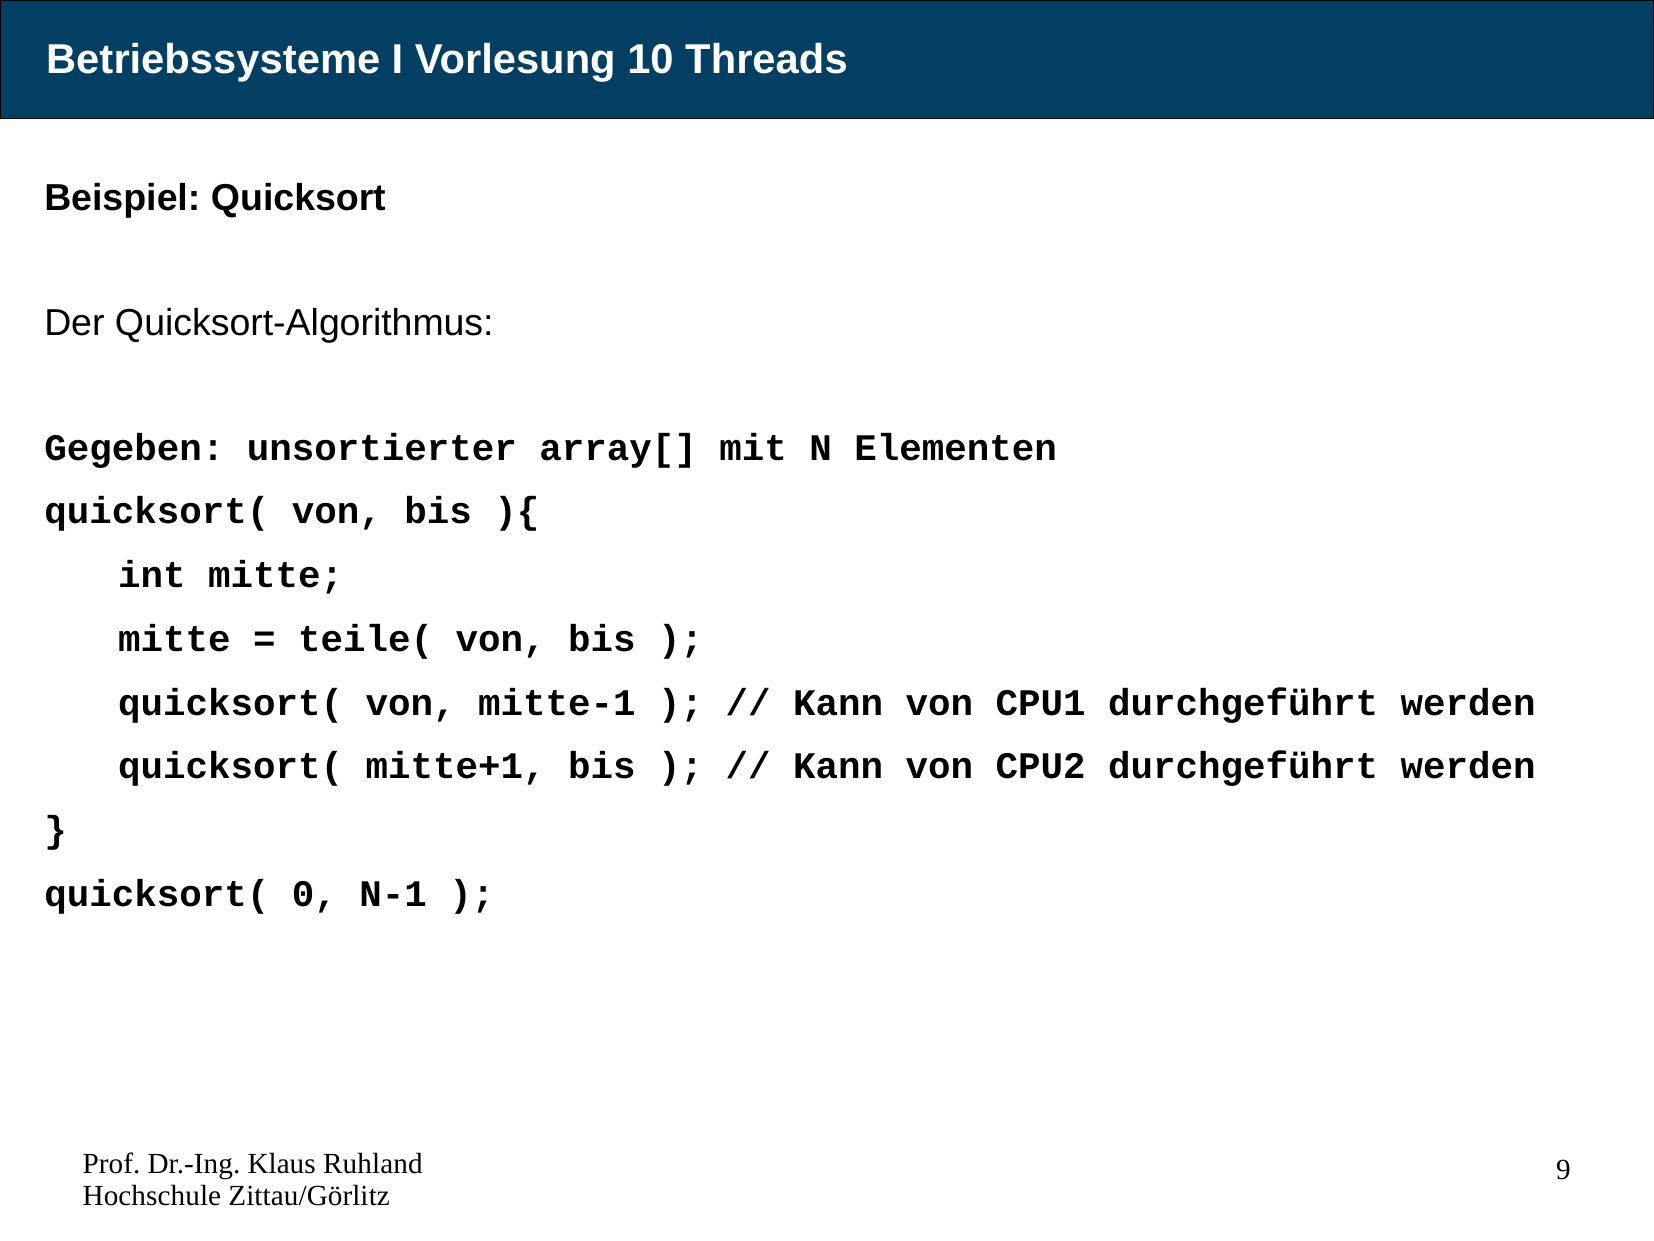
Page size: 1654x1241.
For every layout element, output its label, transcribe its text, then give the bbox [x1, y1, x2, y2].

text_box Beispiel: Quicksort Der Quicksort-Algorithmus: Gegeben: unsortierter array[] mit N Elementen quicksort( von, bis ){ int mitte; mitte = teile( von, bis ); quicksort( von, mitte-1 ); // Kann von CPU1 durchgeführt werden quicksort( mitte+1, bis ); // Kann von CPU2 durchgeführt werden } quicksort( 0, N-1 ); [29, 147, 1565, 1224]
